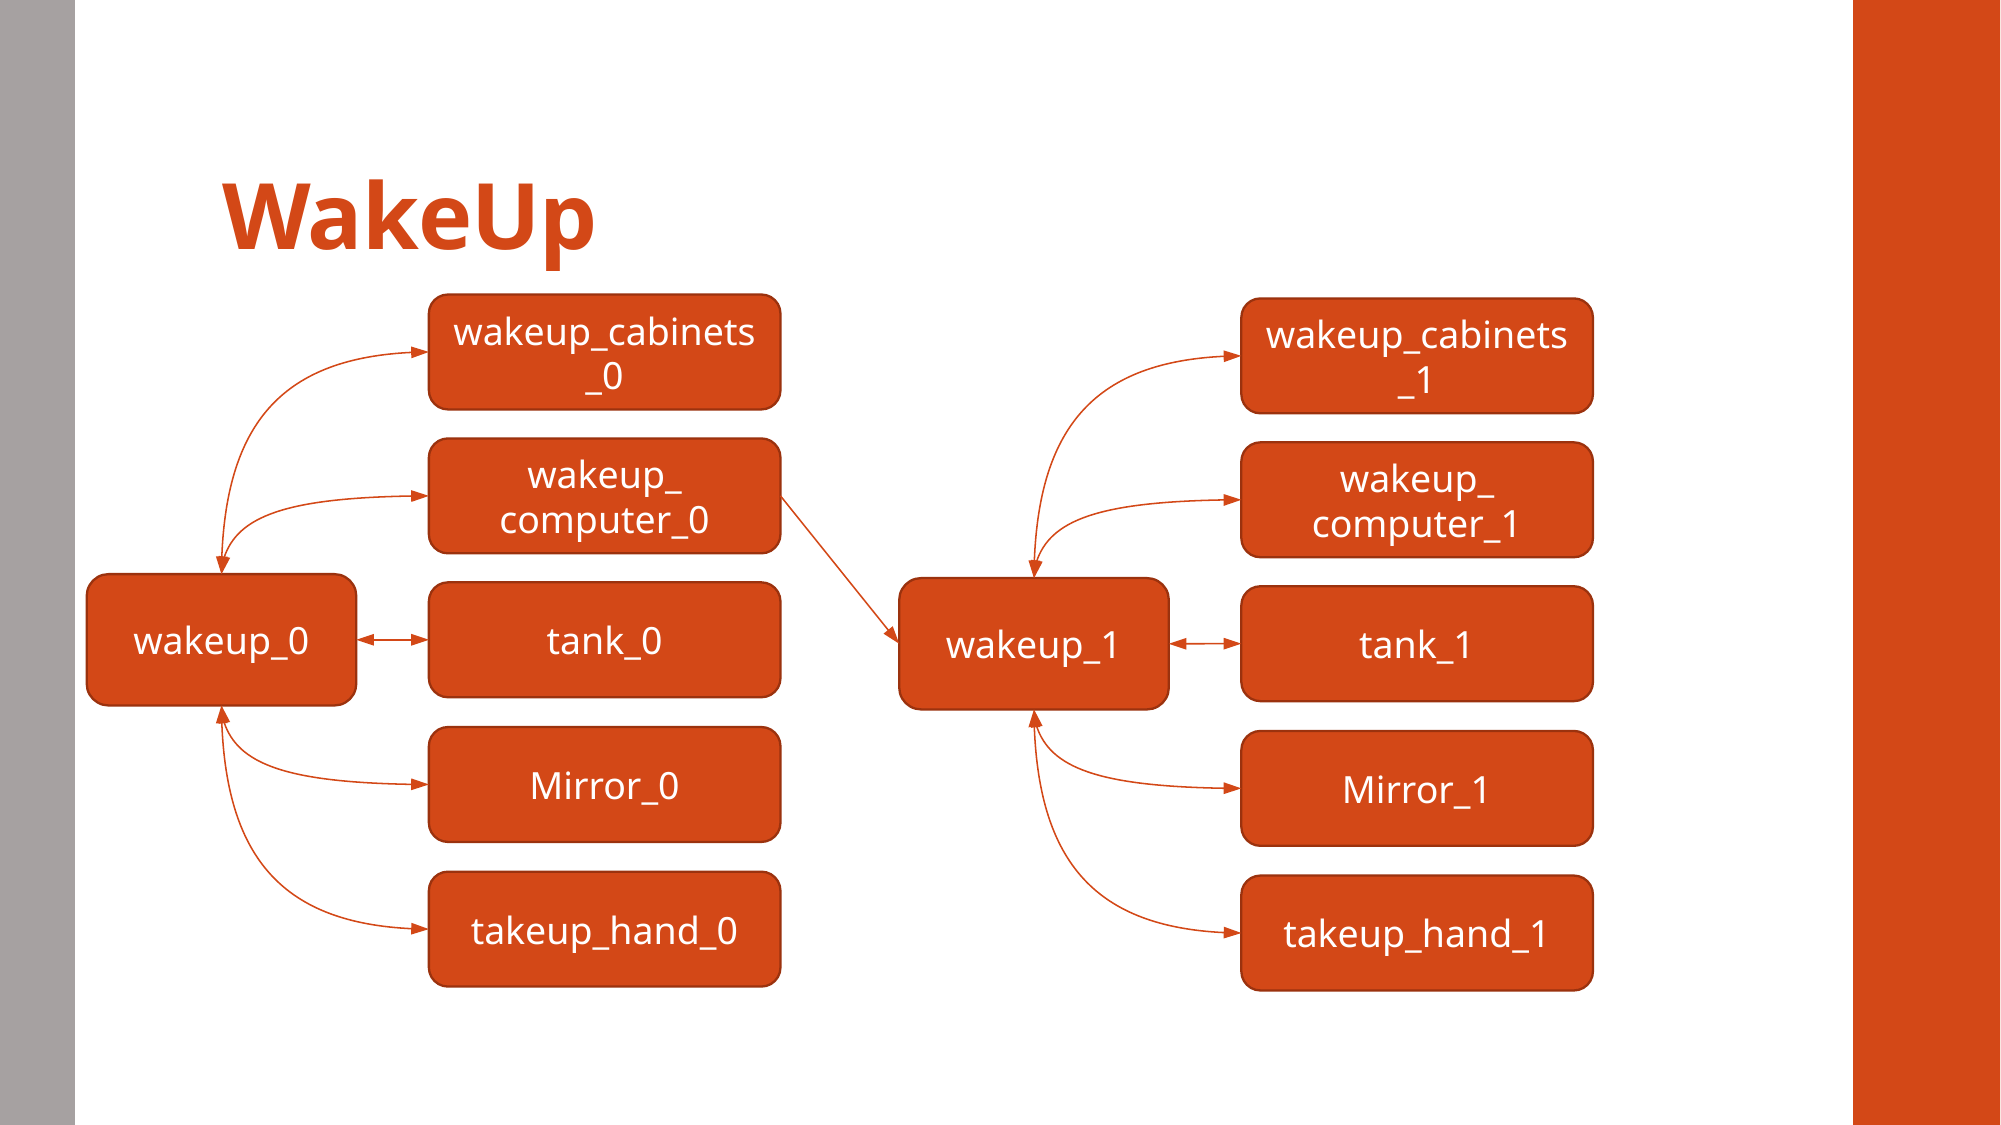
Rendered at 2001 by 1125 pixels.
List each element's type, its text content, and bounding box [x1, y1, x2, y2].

text_box Mirror_1 [1241, 730, 1593, 846]
text_box tank_0 [428, 582, 781, 698]
title WakeUp [206, 48, 1797, 278]
text_box wakeup_cabinets_1 [1241, 298, 1593, 414]
text_box wakeup_1 [899, 578, 1169, 710]
text_box wakeup_0 [86, 574, 357, 706]
text_box Mirror_0 [428, 727, 781, 842]
text_box wakeup_cabinets_0 [428, 294, 781, 410]
text_box wakeup_ computer_0 [428, 438, 781, 554]
text_box tank_1 [1241, 586, 1593, 702]
text_box takeup_hand_0 [428, 871, 781, 987]
text_box takeup_hand_1 [1241, 875, 1593, 991]
text_box wakeup_ computer_1 [1241, 442, 1593, 558]
